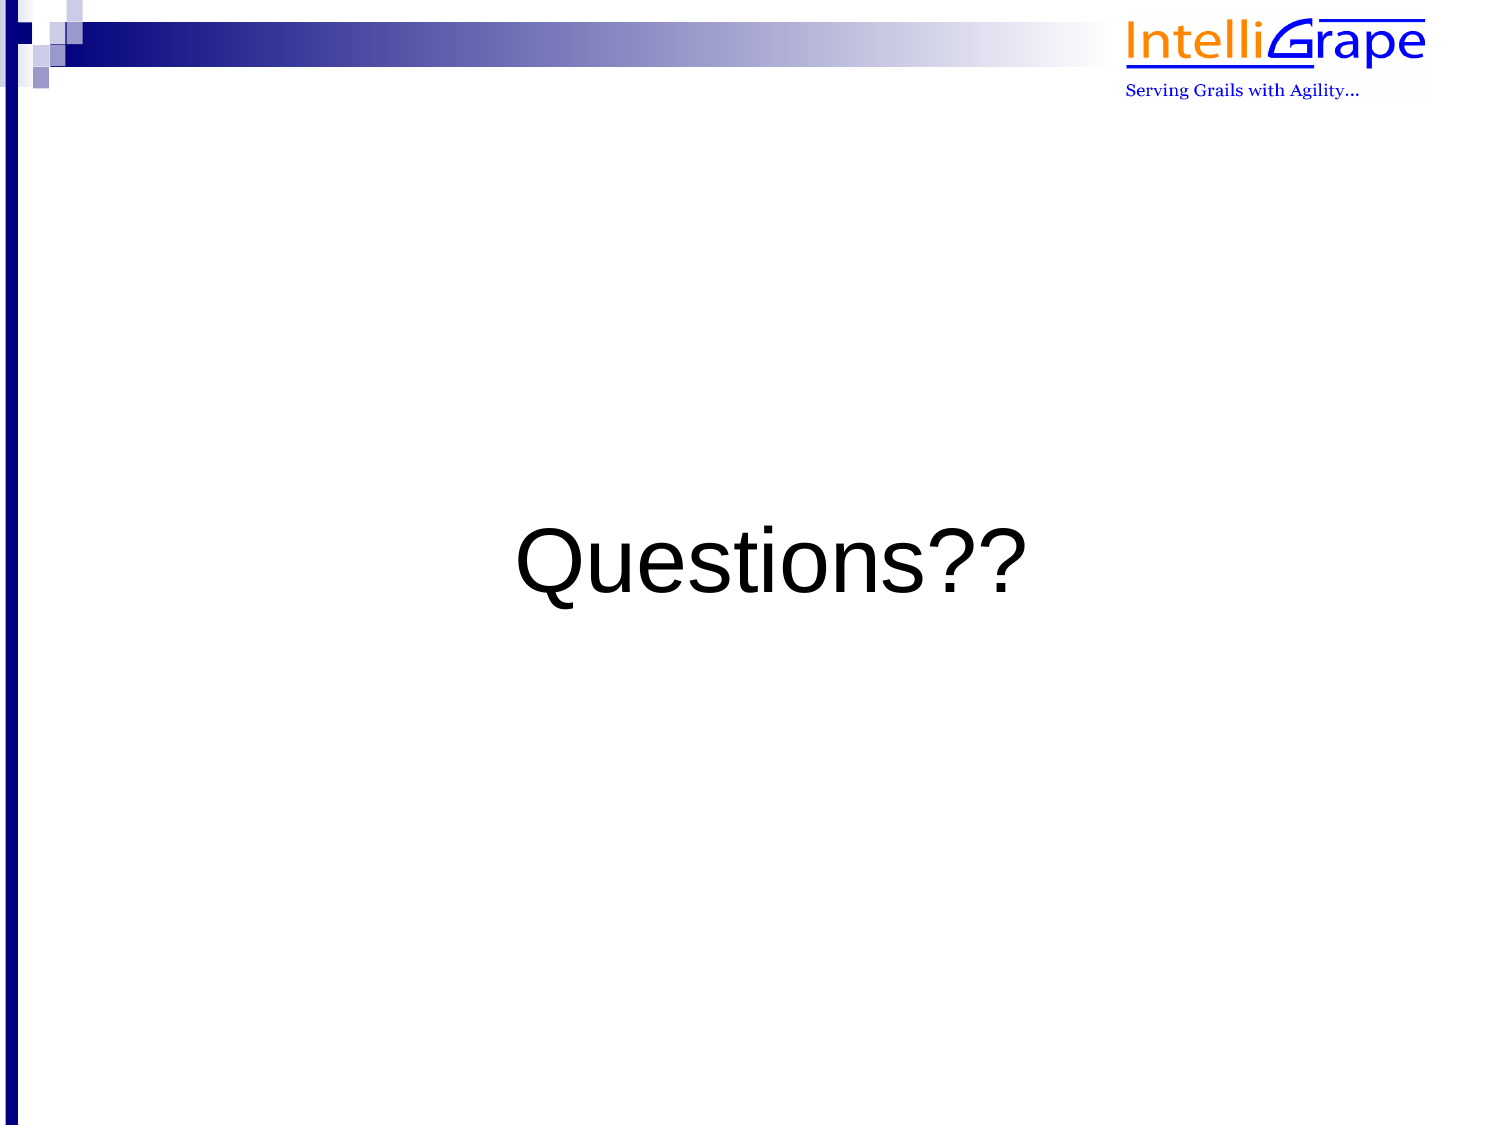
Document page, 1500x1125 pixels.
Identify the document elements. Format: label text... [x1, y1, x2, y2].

title Questions?? [96, 442, 1447, 669]
picture [1125, 12, 1425, 100]
